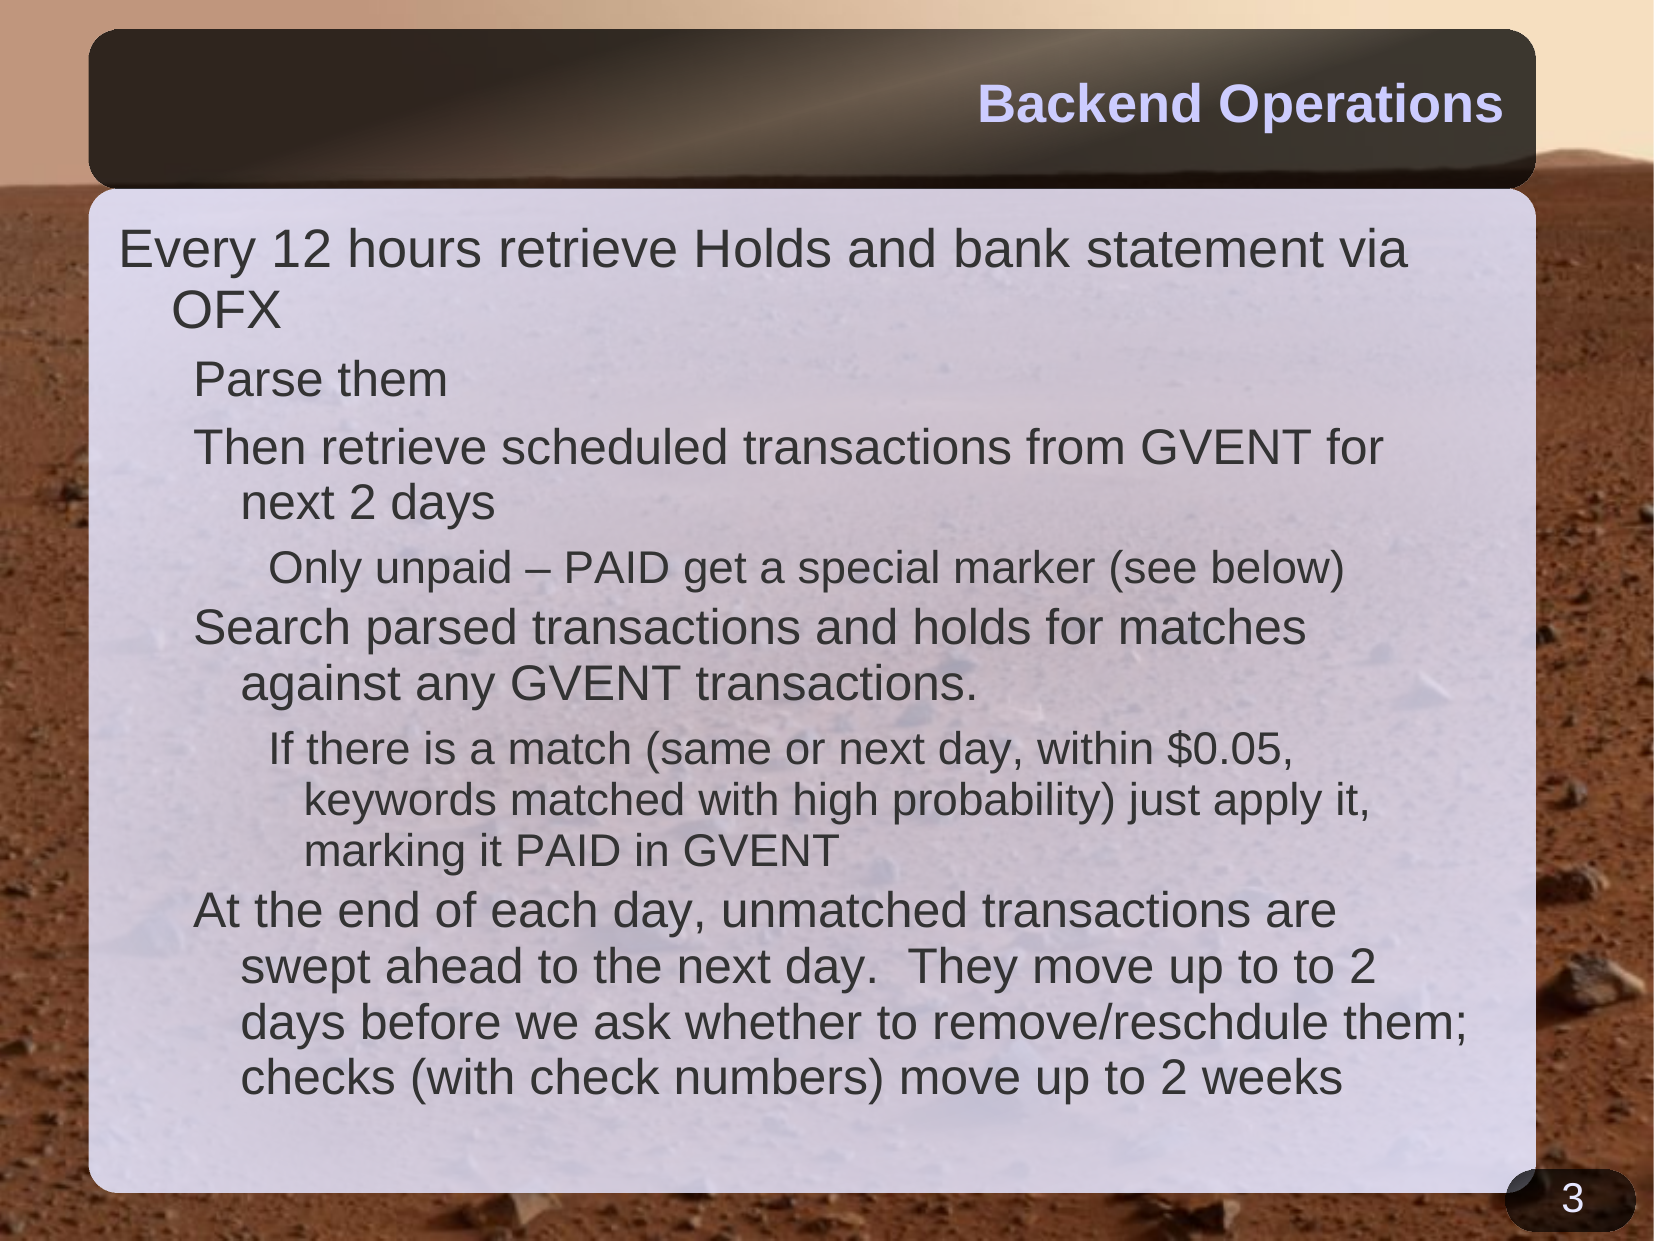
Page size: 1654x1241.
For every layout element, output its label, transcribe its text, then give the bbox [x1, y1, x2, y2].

list Every 12 hours retrieve Holds and bank statement via OFX Parse them Then retrieve scheduled transactions from GVENT for next 2 days Only unpaid – PAID get a special marker (see below) Search parsed transactions and holds for matches against any GVENT transactions. If there is a match (same or next day, within $0.05, keywords matched with high probability) just apply it, marking it PAID in GVENT At the end of each day, unmatched transactions are swept ahead to the next day. They move up to to 2 days before we ask whether to remove/reschdule them; checks (with check numbers) move up to 2 weeks [118, 218, 1477, 1164]
picture [0, 0, 1654, 1241]
title Backend Operations [118, 59, 1506, 148]
